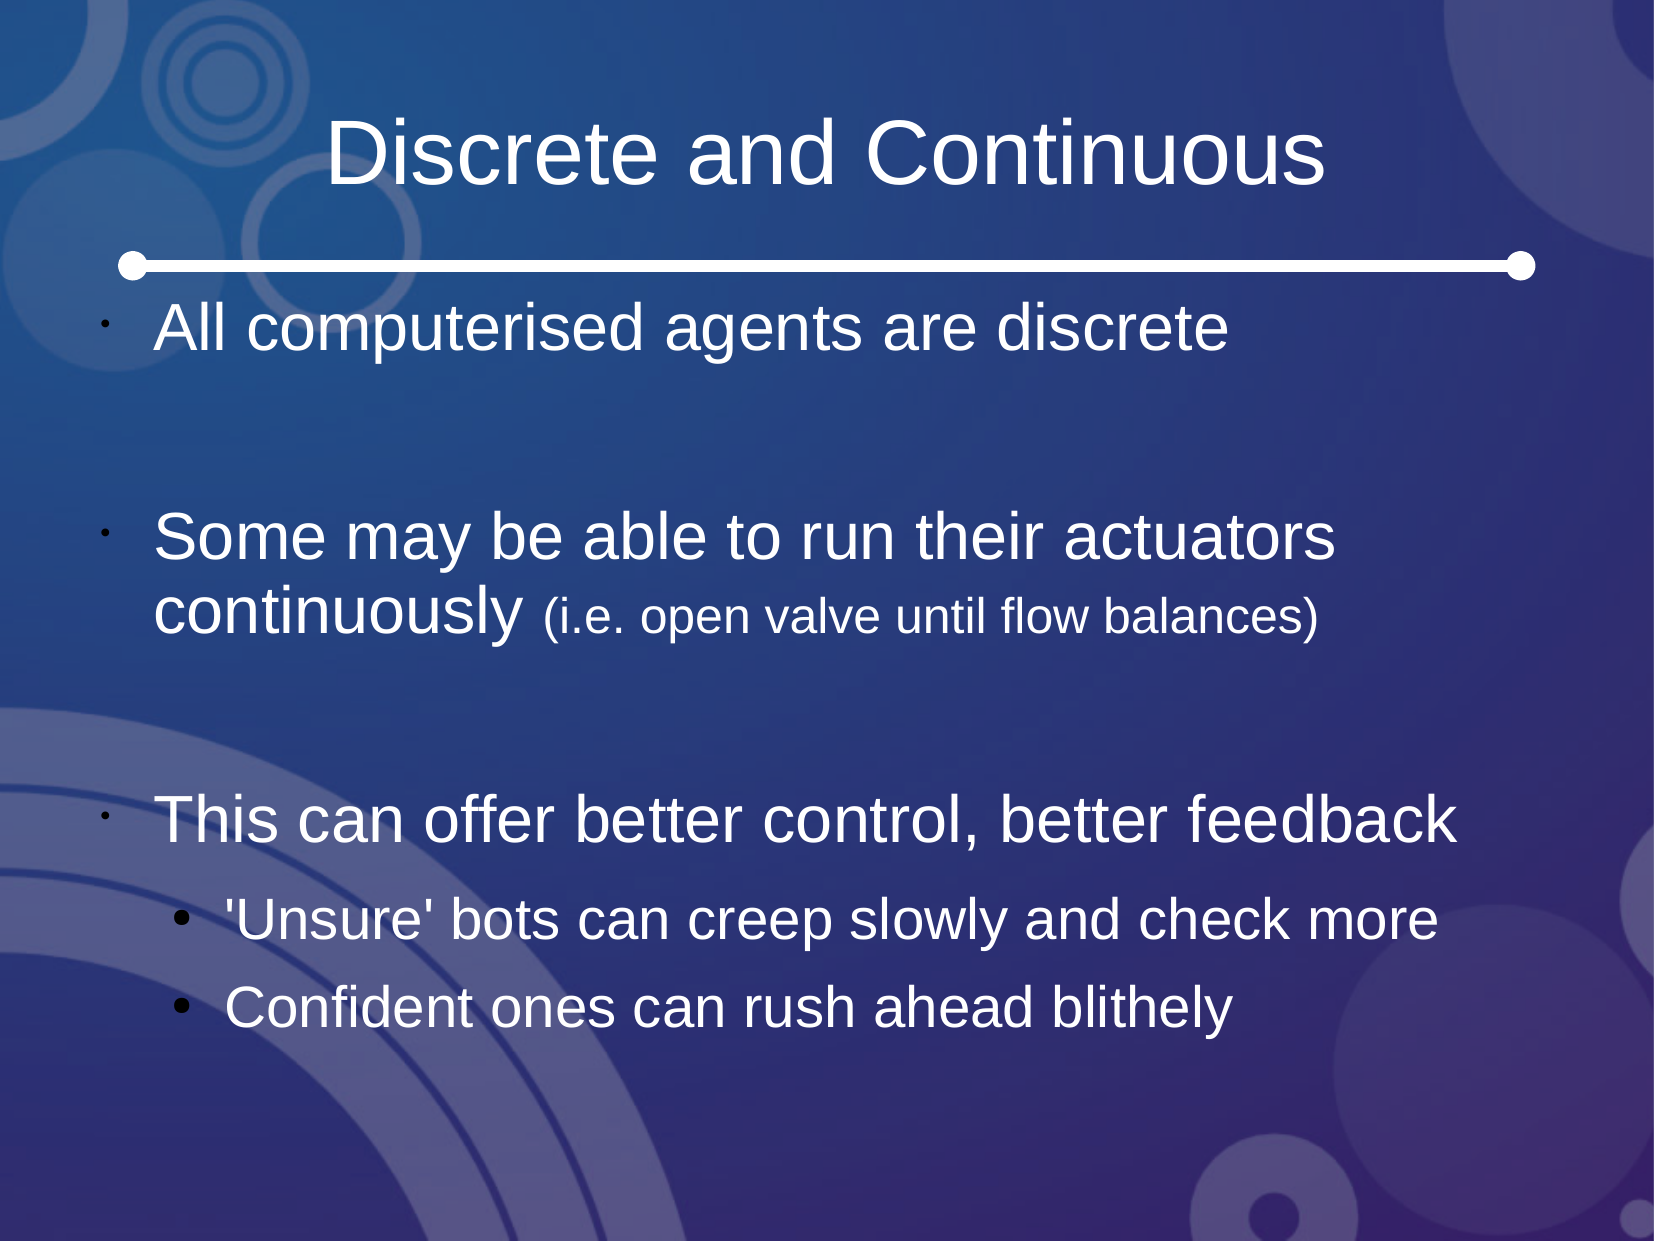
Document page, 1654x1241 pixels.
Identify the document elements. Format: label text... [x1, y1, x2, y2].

title Discrete and Continuous [82, 56, 1571, 250]
list All computerised agents are discrete Some may be able to run their actuators continuously (i.e. open valve until flow balances) This can offer better control, better feedback 'Unsure' bots can creep slowly and check more Confident ones can rush ahead blithely [82, 290, 1571, 1094]
